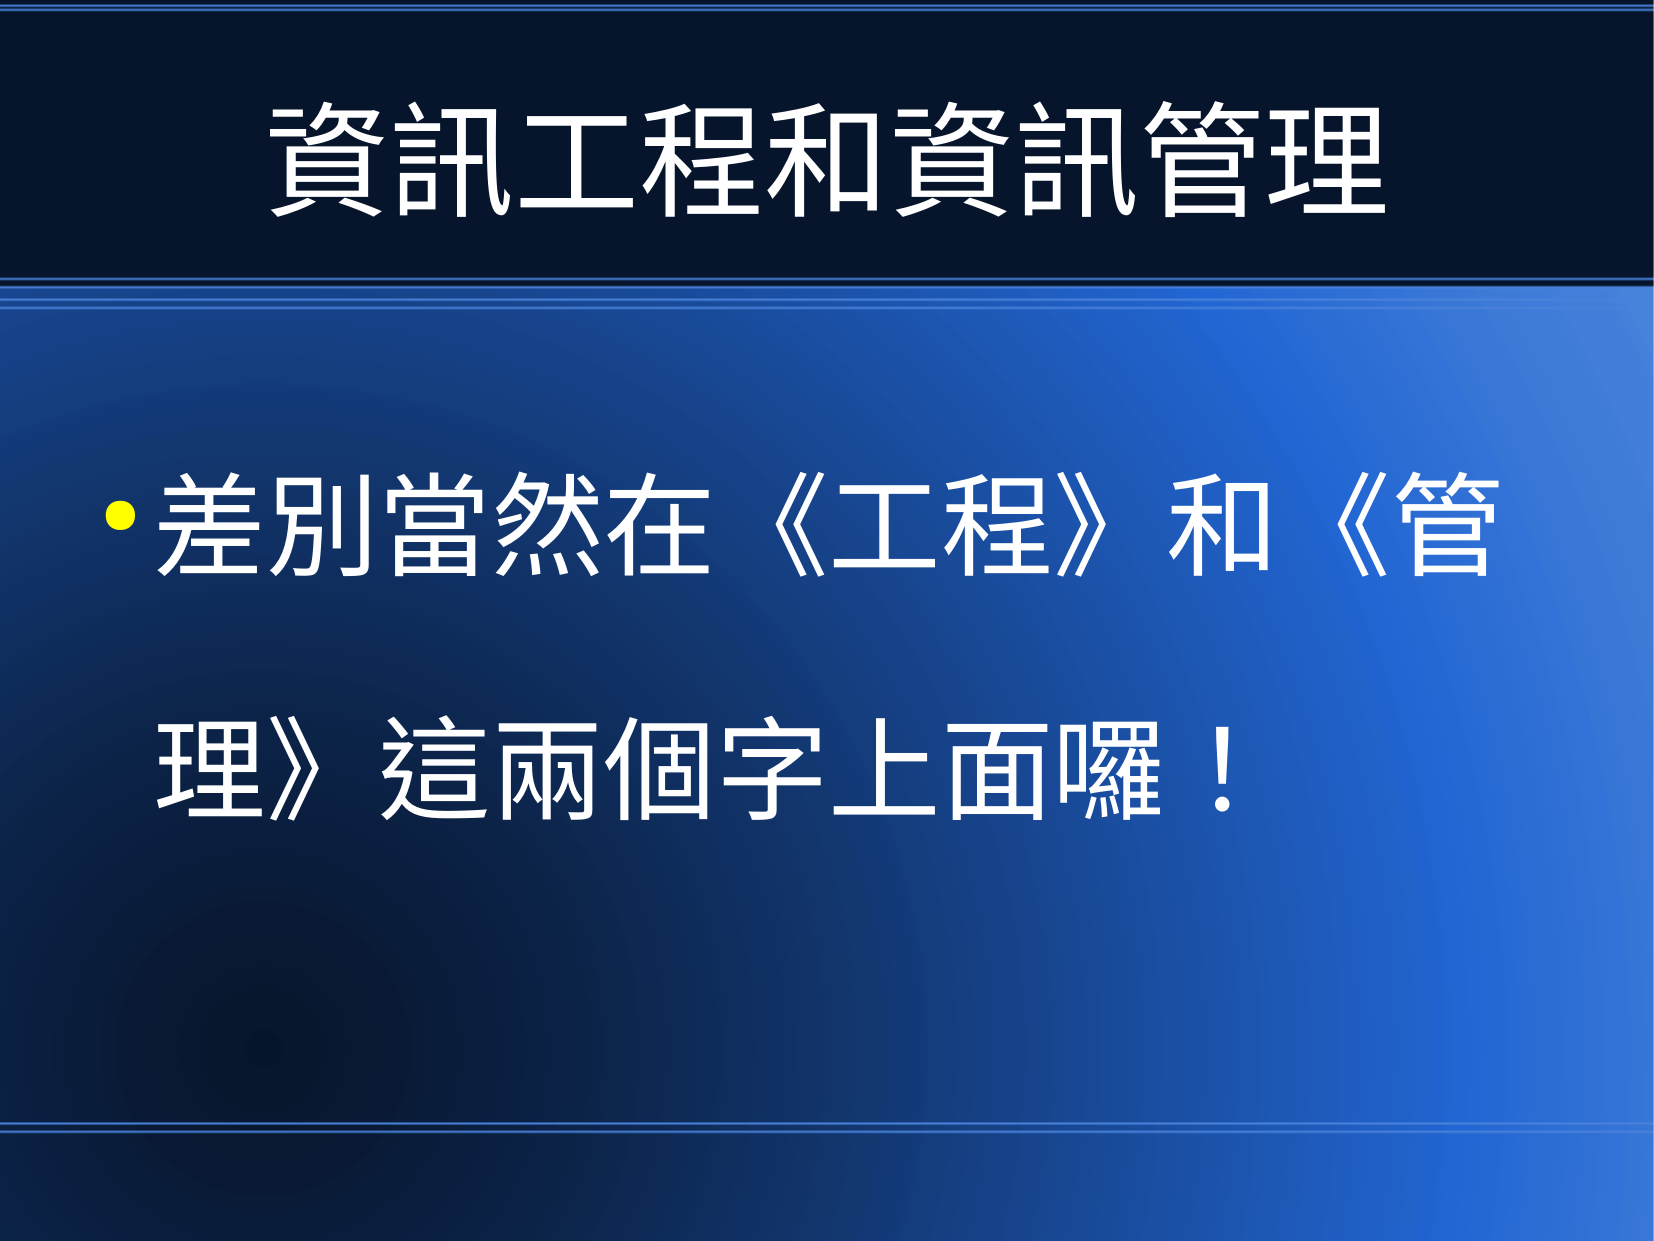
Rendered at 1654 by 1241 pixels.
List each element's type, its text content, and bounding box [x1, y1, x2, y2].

list 差別當然在《工程》和《管理》這兩個字上面囉！ [82, 355, 1571, 1241]
title 資訊工程和資訊管理 [82, 49, 1571, 257]
picture [0, 0, 1654, 1241]
